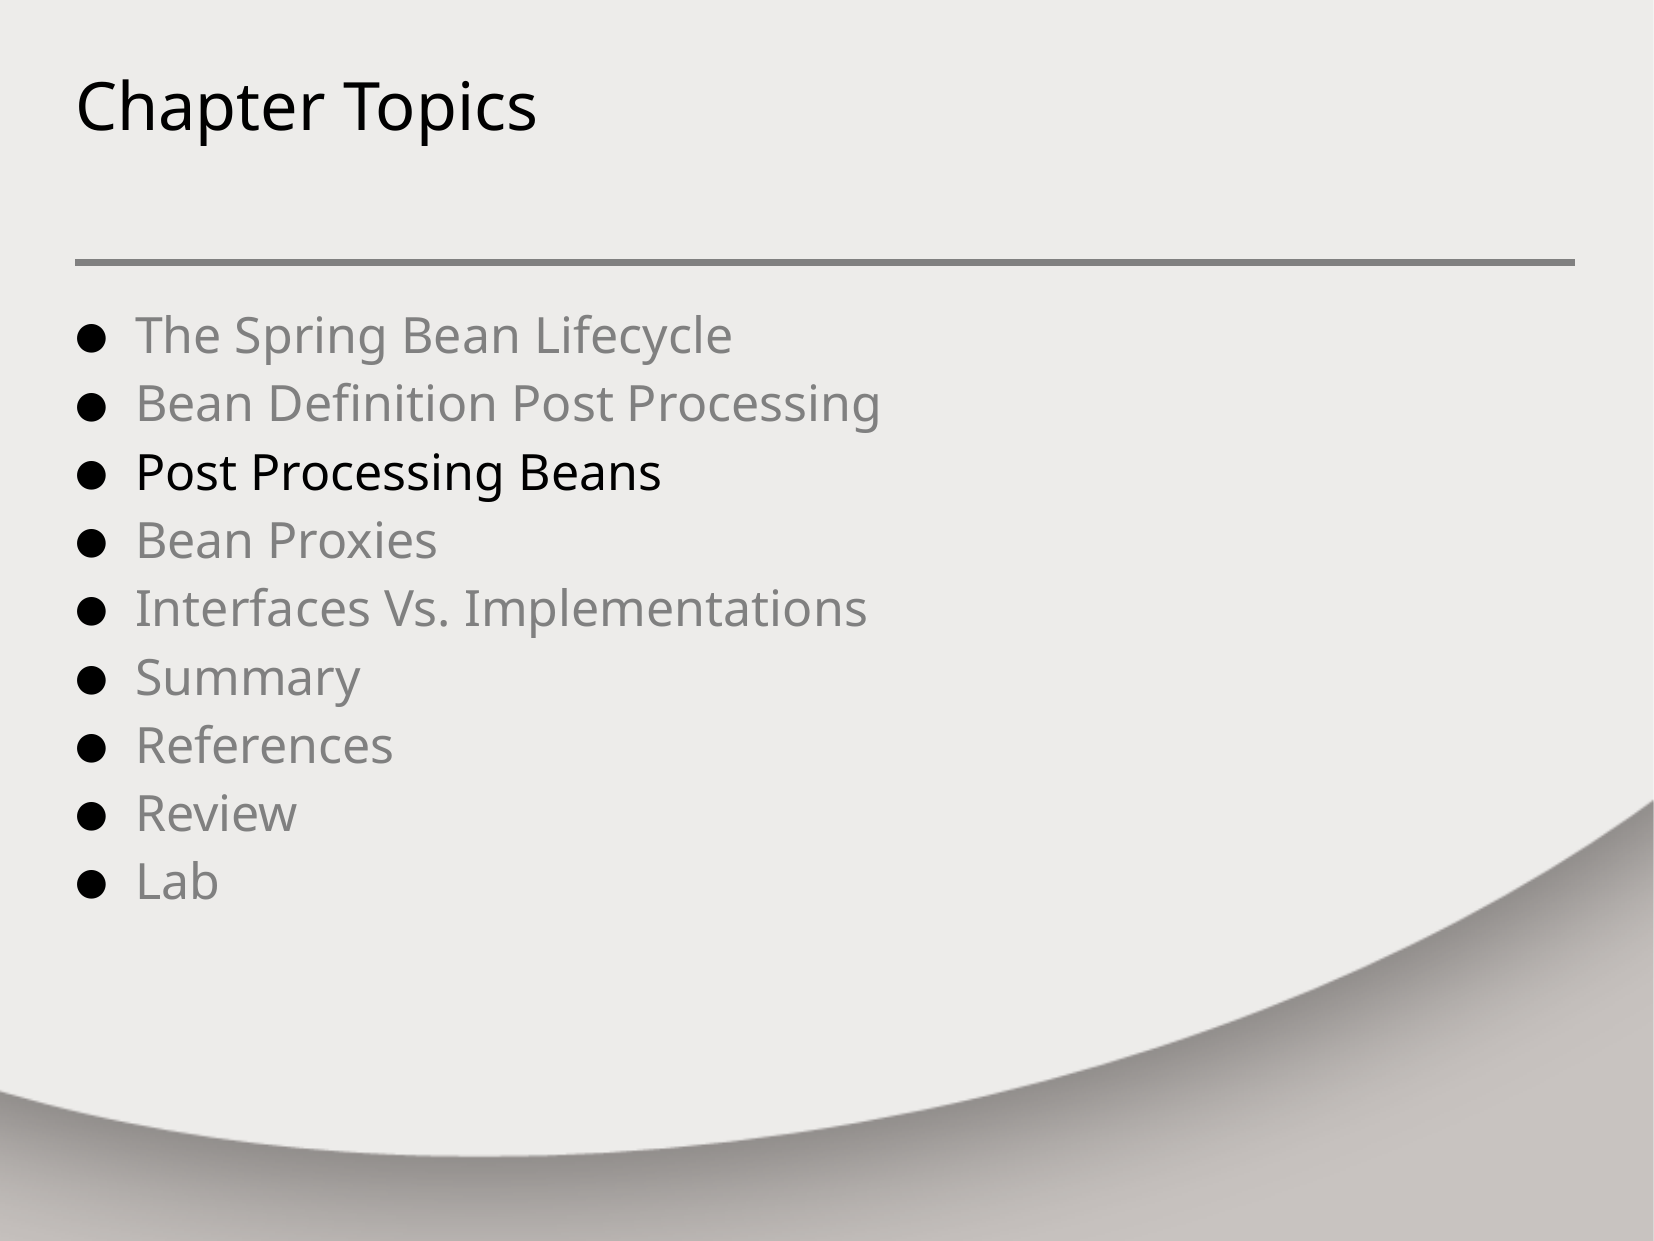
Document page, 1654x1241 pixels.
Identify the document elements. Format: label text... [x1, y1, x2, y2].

title Chapter Topics [75, 75, 1576, 226]
list The Spring Bean Lifecycle Bean Definition Post Processing Post Processing Beans Bean Proxies Interfaces Vs. Implementations Summary References Review Lab [75, 300, 1576, 1163]
picture [0, 0, 1654, 1241]
